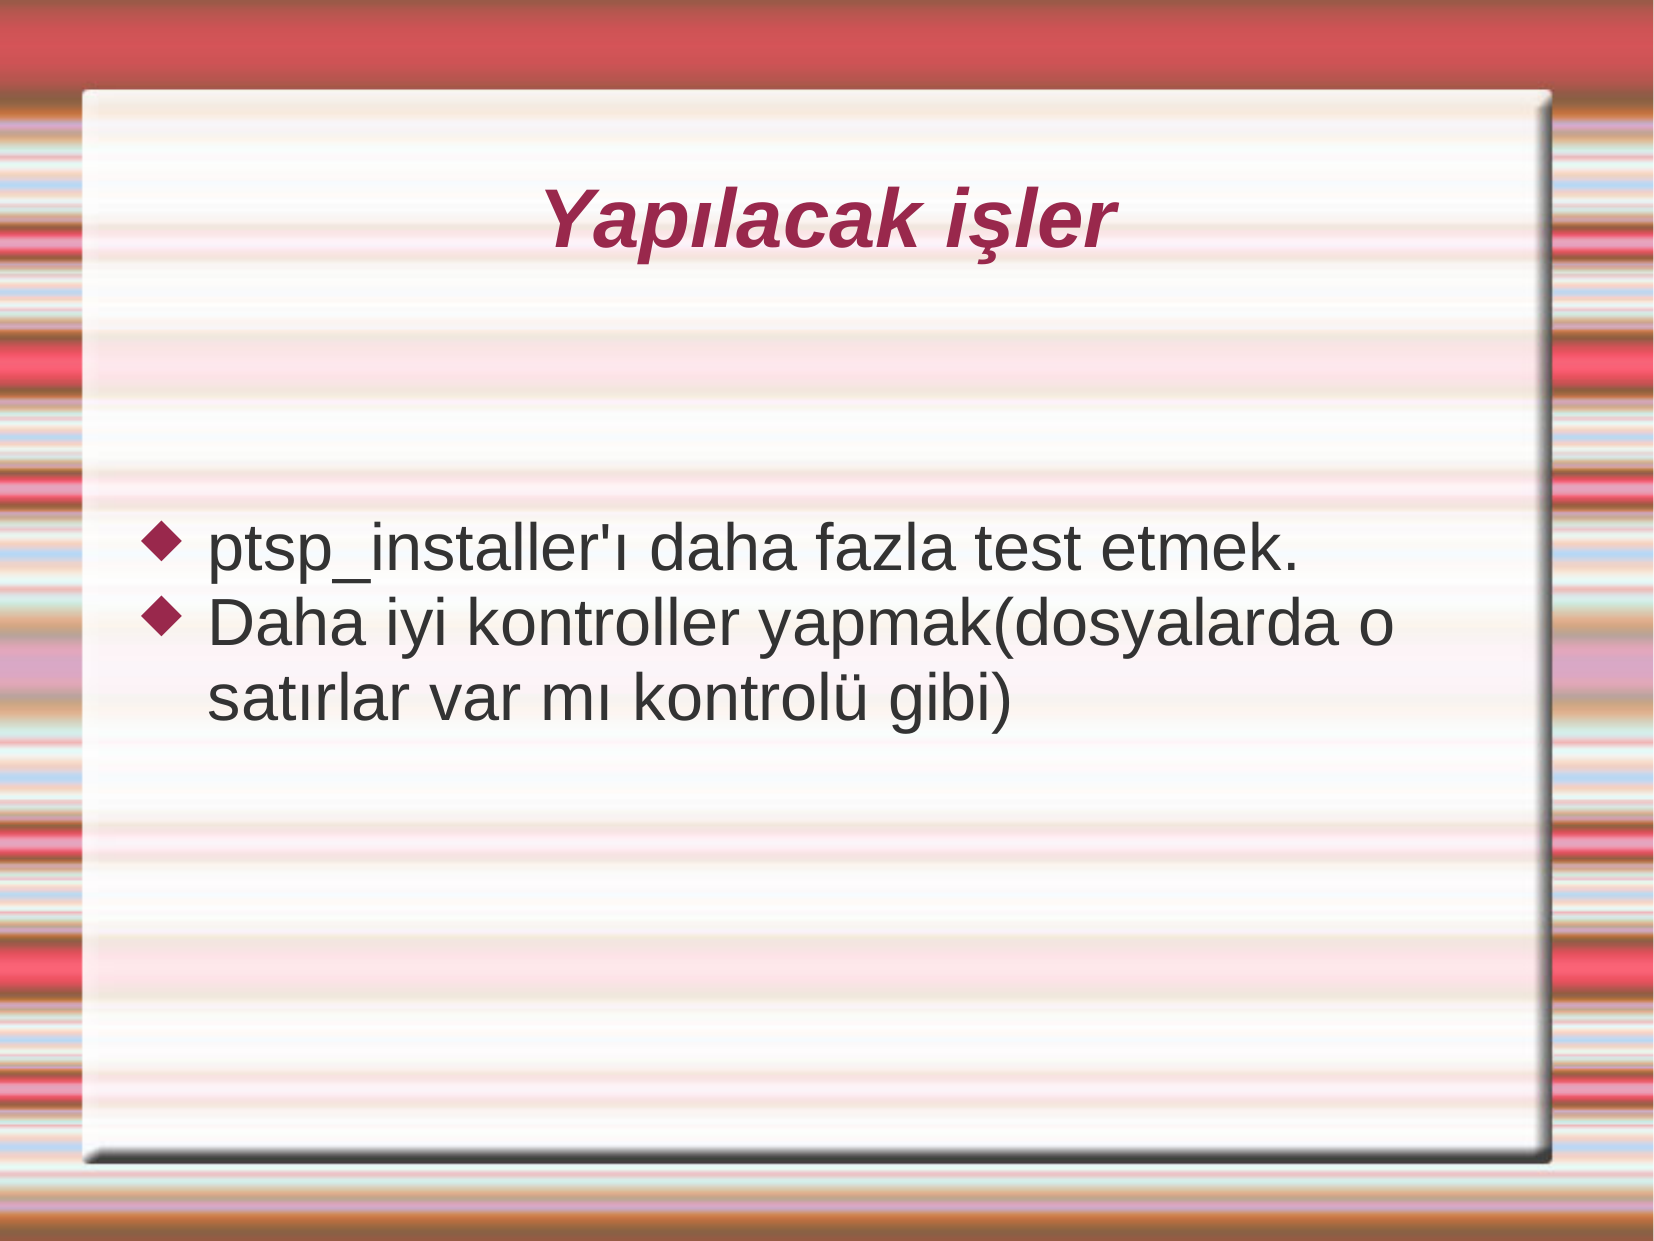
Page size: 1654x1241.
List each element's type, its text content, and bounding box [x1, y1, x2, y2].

title Yapılacak işler [121, 114, 1534, 322]
picture [0, 0, 1654, 1241]
list ptsp_installer'ı daha fazla test etmek. Daha iyi kontroller yapmak(dosyalarda o satırlar var mı kontrolü gibi) [124, 510, 1506, 1004]
